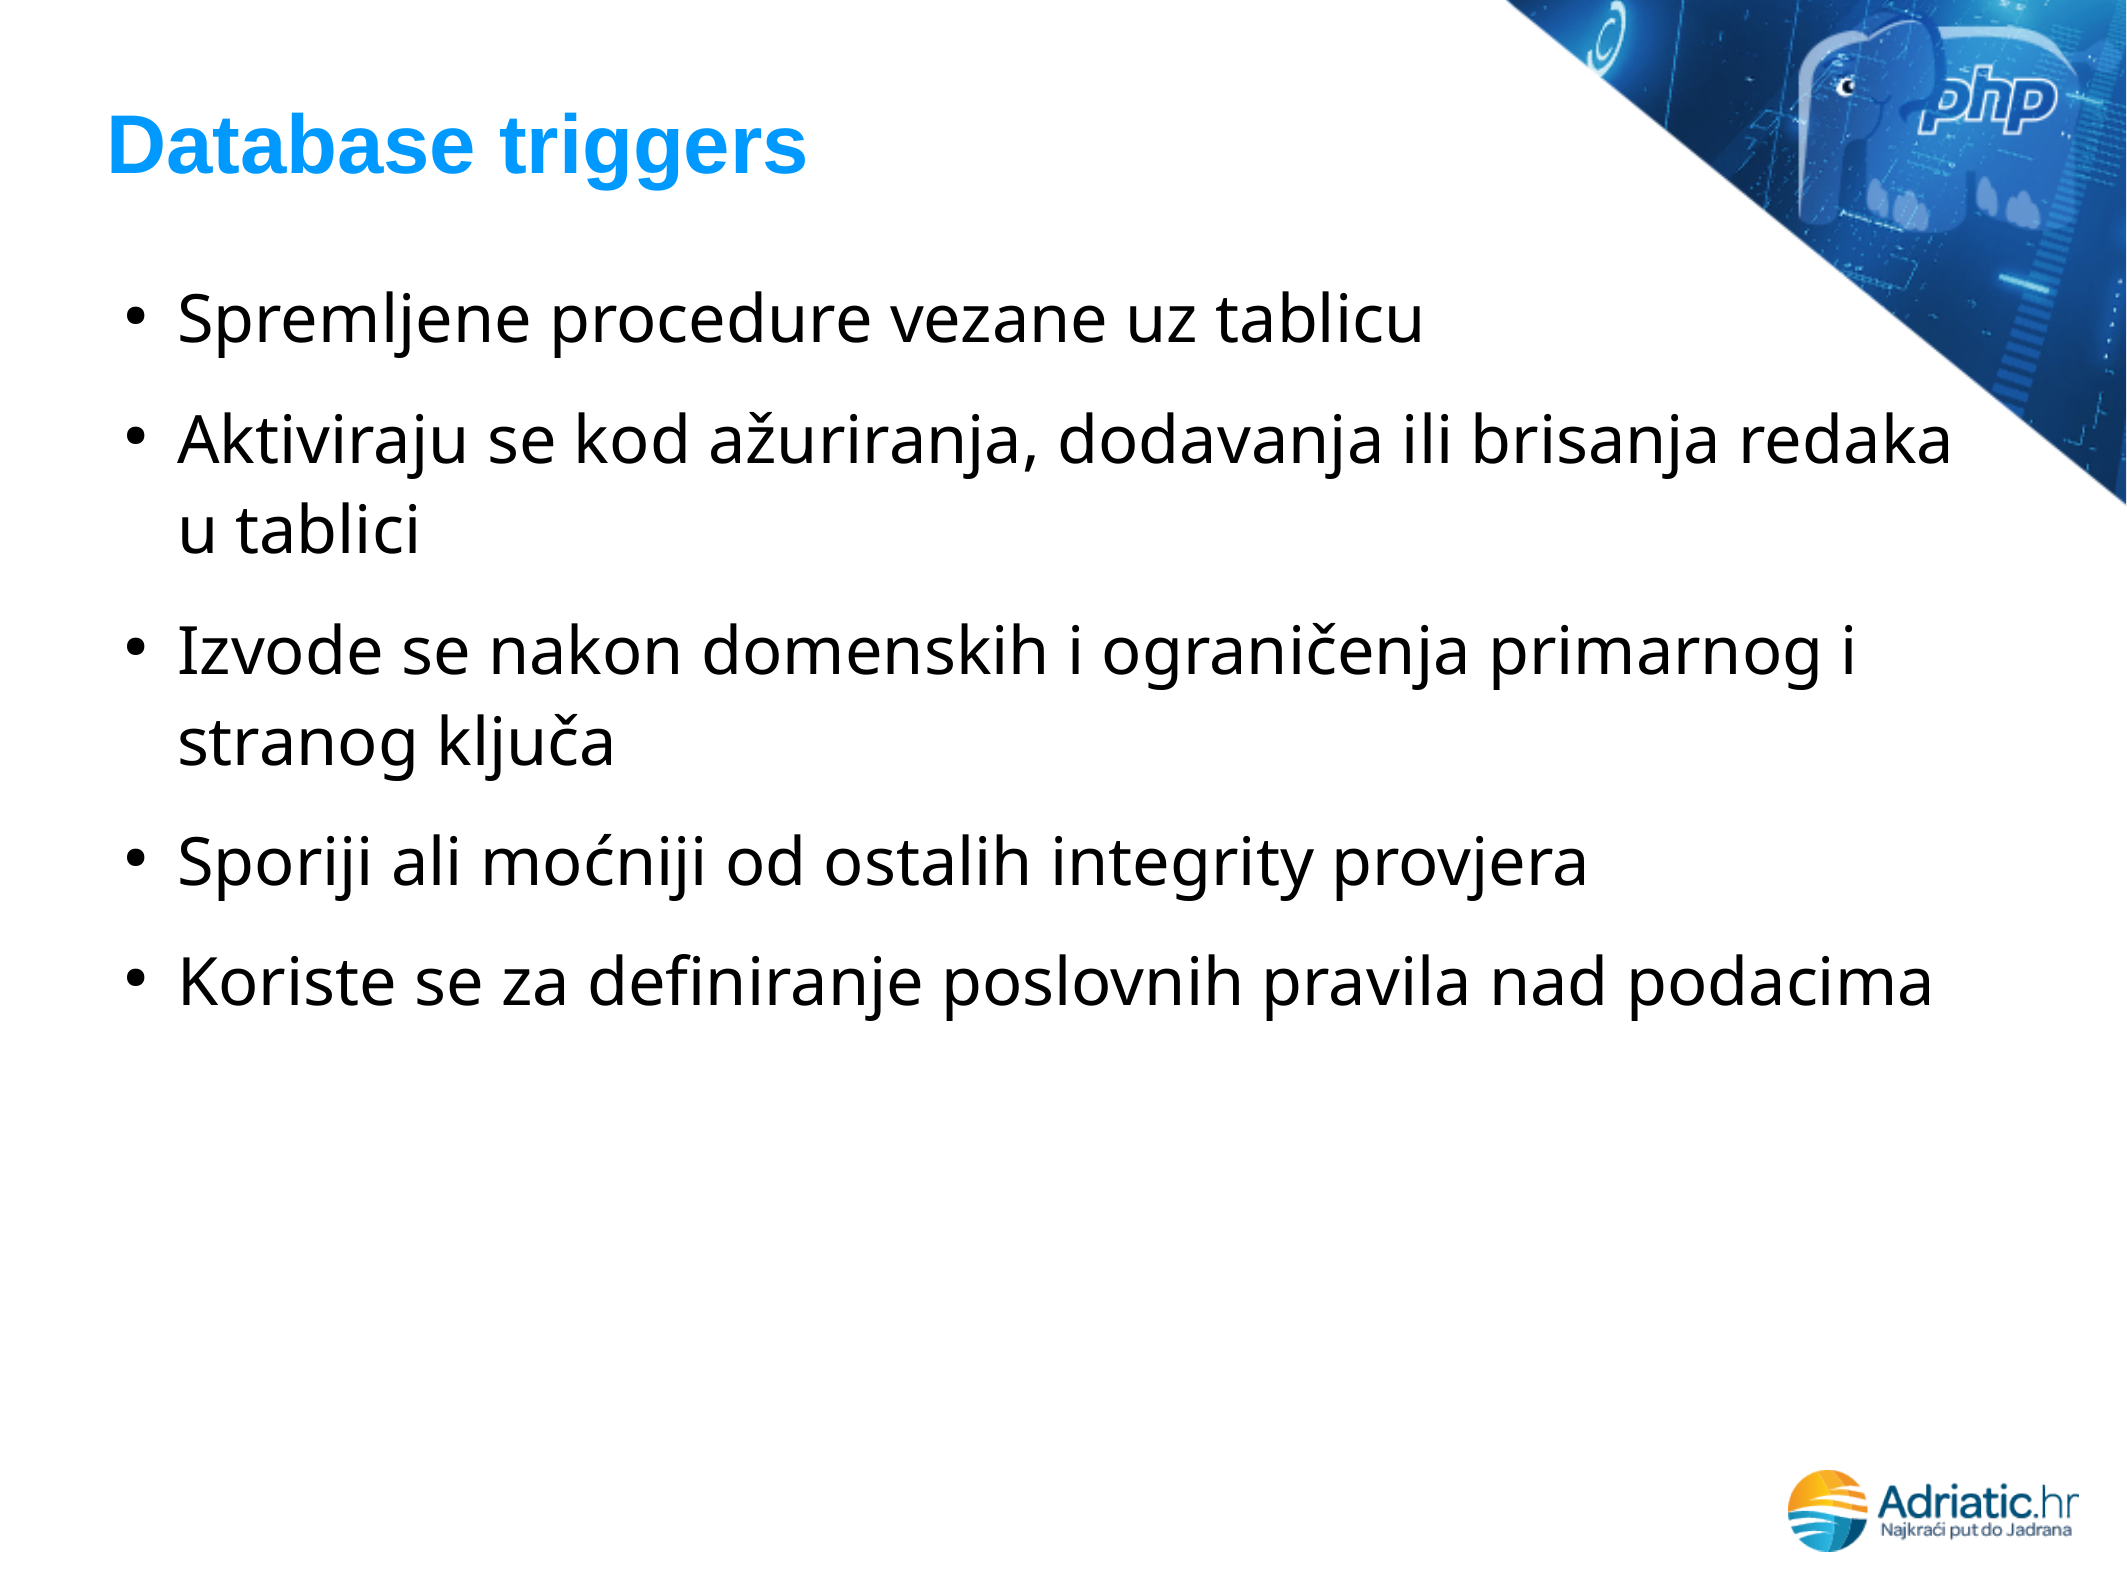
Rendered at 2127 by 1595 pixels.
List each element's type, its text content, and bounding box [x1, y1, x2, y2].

list Spremljene procedure vezane uz tablicu Aktiviraju se kod ažuriranja, dodavanja ili brisanja redaka u tablici Izvode se nakon domenskih i ograničenja primarnog i stranog ključa Sporiji ali moćniji od ostalih integrity provjera Koriste se za definiranje poslovnih pravila nad podacima [106, 271, 1973, 1453]
picture [1505, 0, 2127, 625]
picture [1788, 1470, 2079, 1552]
title Database triggers [106, 70, 1630, 219]
